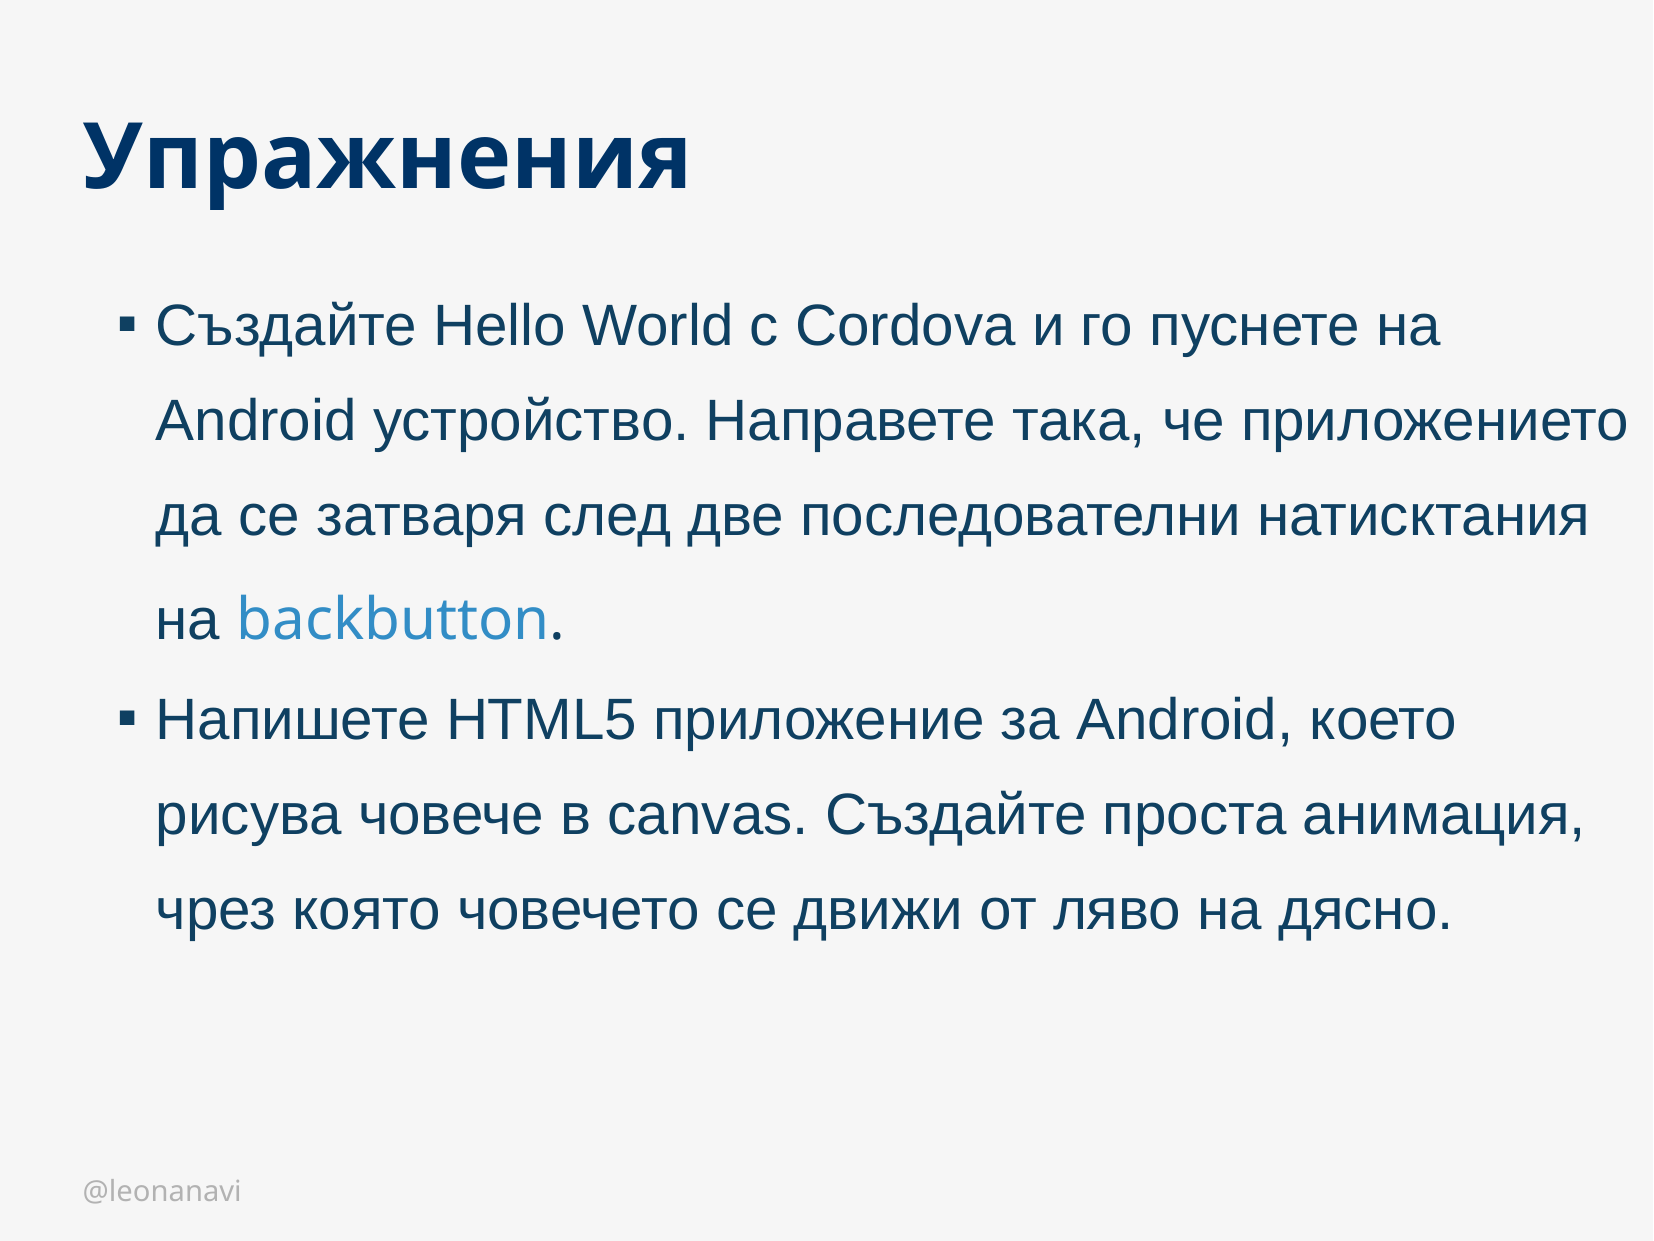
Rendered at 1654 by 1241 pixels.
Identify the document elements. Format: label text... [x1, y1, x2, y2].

title Упражнения [82, 49, 1571, 257]
text_box Създайте Hello World с Cordova и го пуснете на Android устройство. Направете така, че приложението да се затваря след две последователни натисктания на backbutton. Напишете HTML5 приложение за Android, което рисува човече в canvas. Създайте проста анимация, чрез която човечето се движи от ляво на дясно. [105, 285, 1653, 1241]
